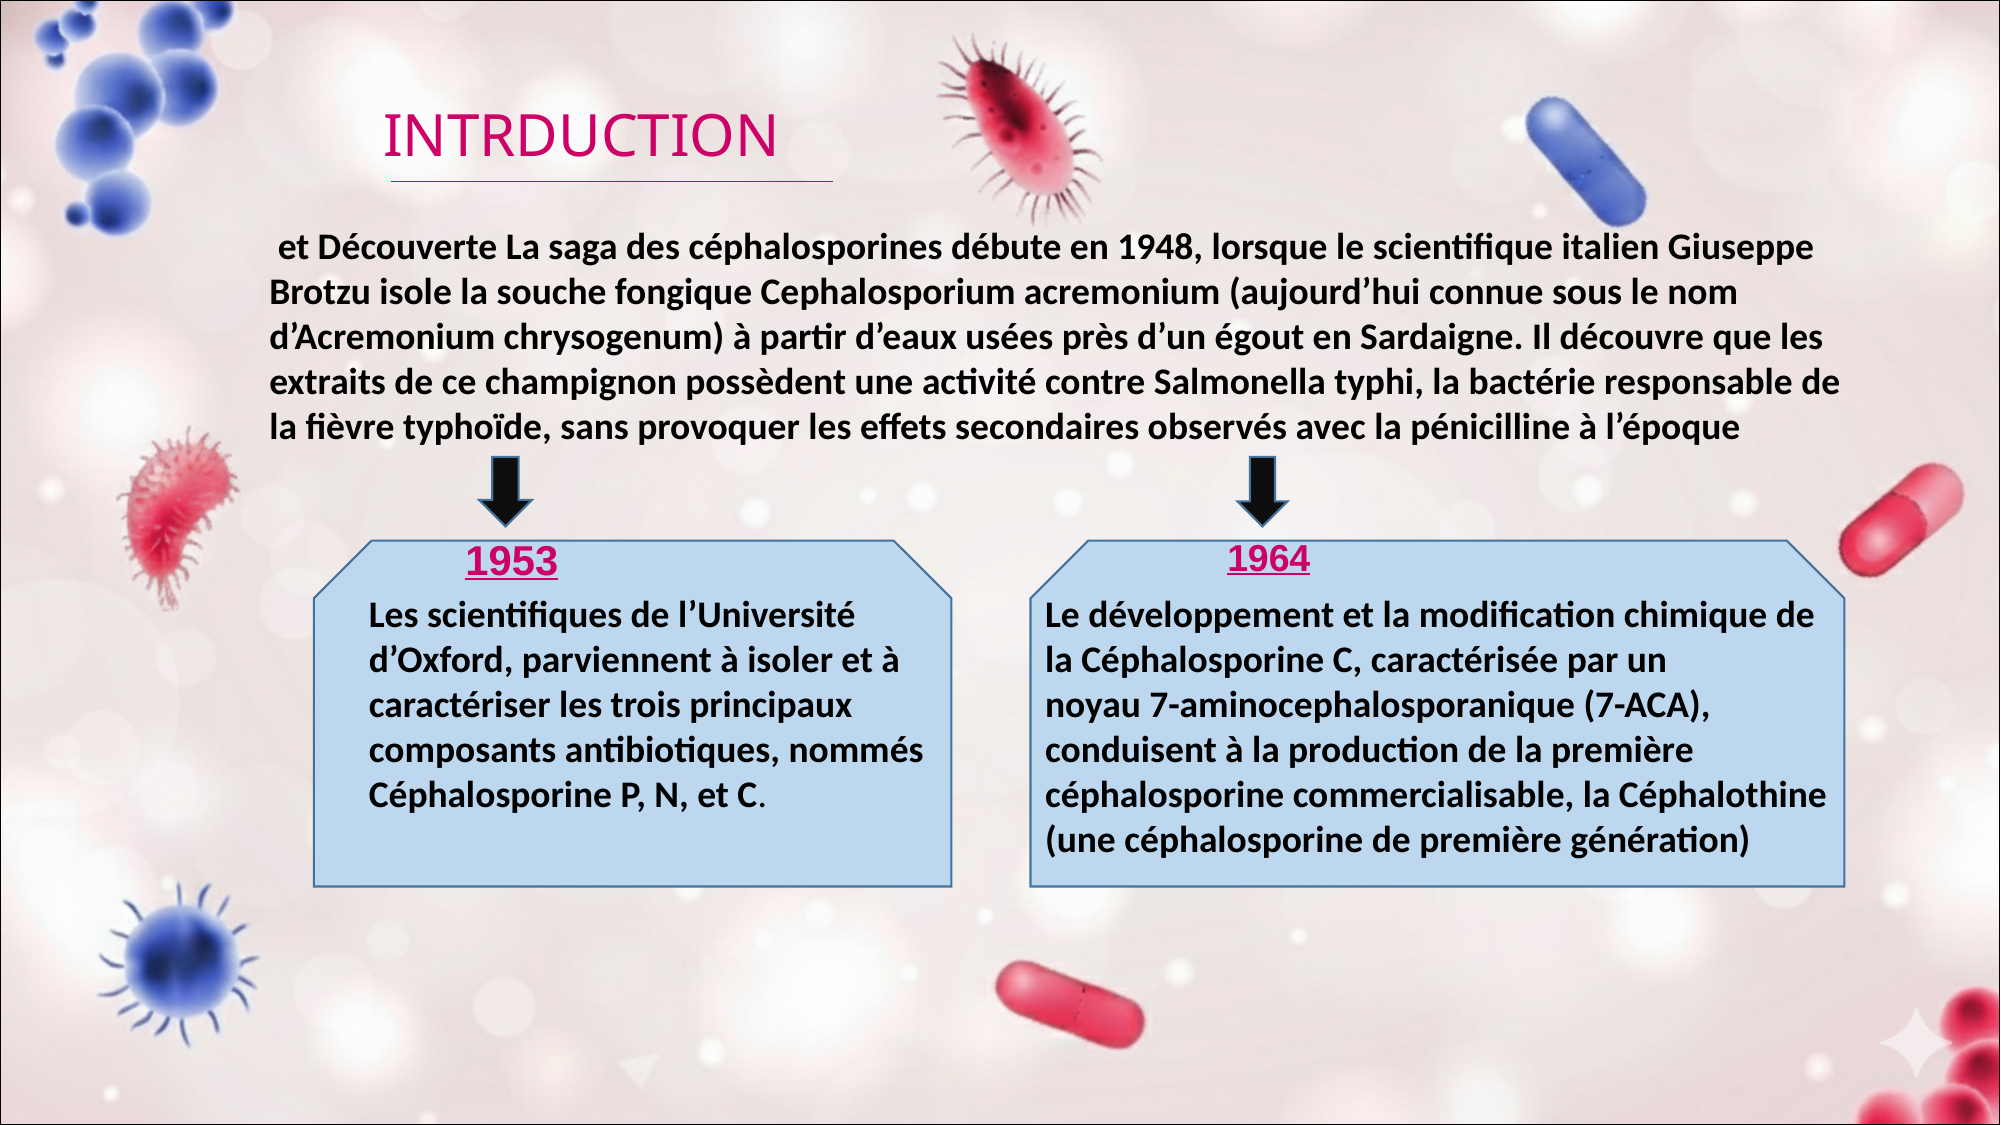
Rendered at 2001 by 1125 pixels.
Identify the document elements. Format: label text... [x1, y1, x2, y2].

text_box Les scientifiques de l’Université d’Oxford, parviennent à isoler et à caractériser les trois principaux composants antibiotiques, nommés Céphalosporine P, N, et C. [354, 582, 952, 823]
text_box [584, 540, 936, 582]
text_box [1046, 540, 1212, 582]
text_box [479, 456, 532, 526]
text_box Le développement et la modification chimique de la Céphalosporine C, caractérisée par un noyau 7-aminocephalosporanique (7-ACA), conduisent à la production de la première céphalosporine commercialisable, la Céphalothine (une céphalosporine de première génération) [1030, 582, 1863, 868]
text_box 1953 [450, 526, 584, 582]
text_box [1030, 868, 1845, 887]
picture [0, 0, 2000, 1125]
text_box [1332, 540, 1829, 582]
text_box INTRDUCTION [368, 91, 897, 177]
text_box [1237, 456, 1288, 526]
text_box [313, 540, 952, 887]
text_box 1964 [1212, 526, 1332, 582]
text_box et Découverte La saga des céphalosporines débute en 1948, lorsque le scientifique italien Giuseppe Brotzu isole la souche fongique Cephalosporium acremonium (aujourd’hui connue sous le nom d’Acremonium chrysogenum) à partir d’eaux usées près d’un égout en Sardaigne. Il découvre que les extraits de ce champignon possèdent une activité contre Salmonella typhi, la bactérie responsable de la fièvre typhoïde, sans provoquer les effets secondaires observés avec la pénicilline à l’époque [254, 214, 1863, 455]
